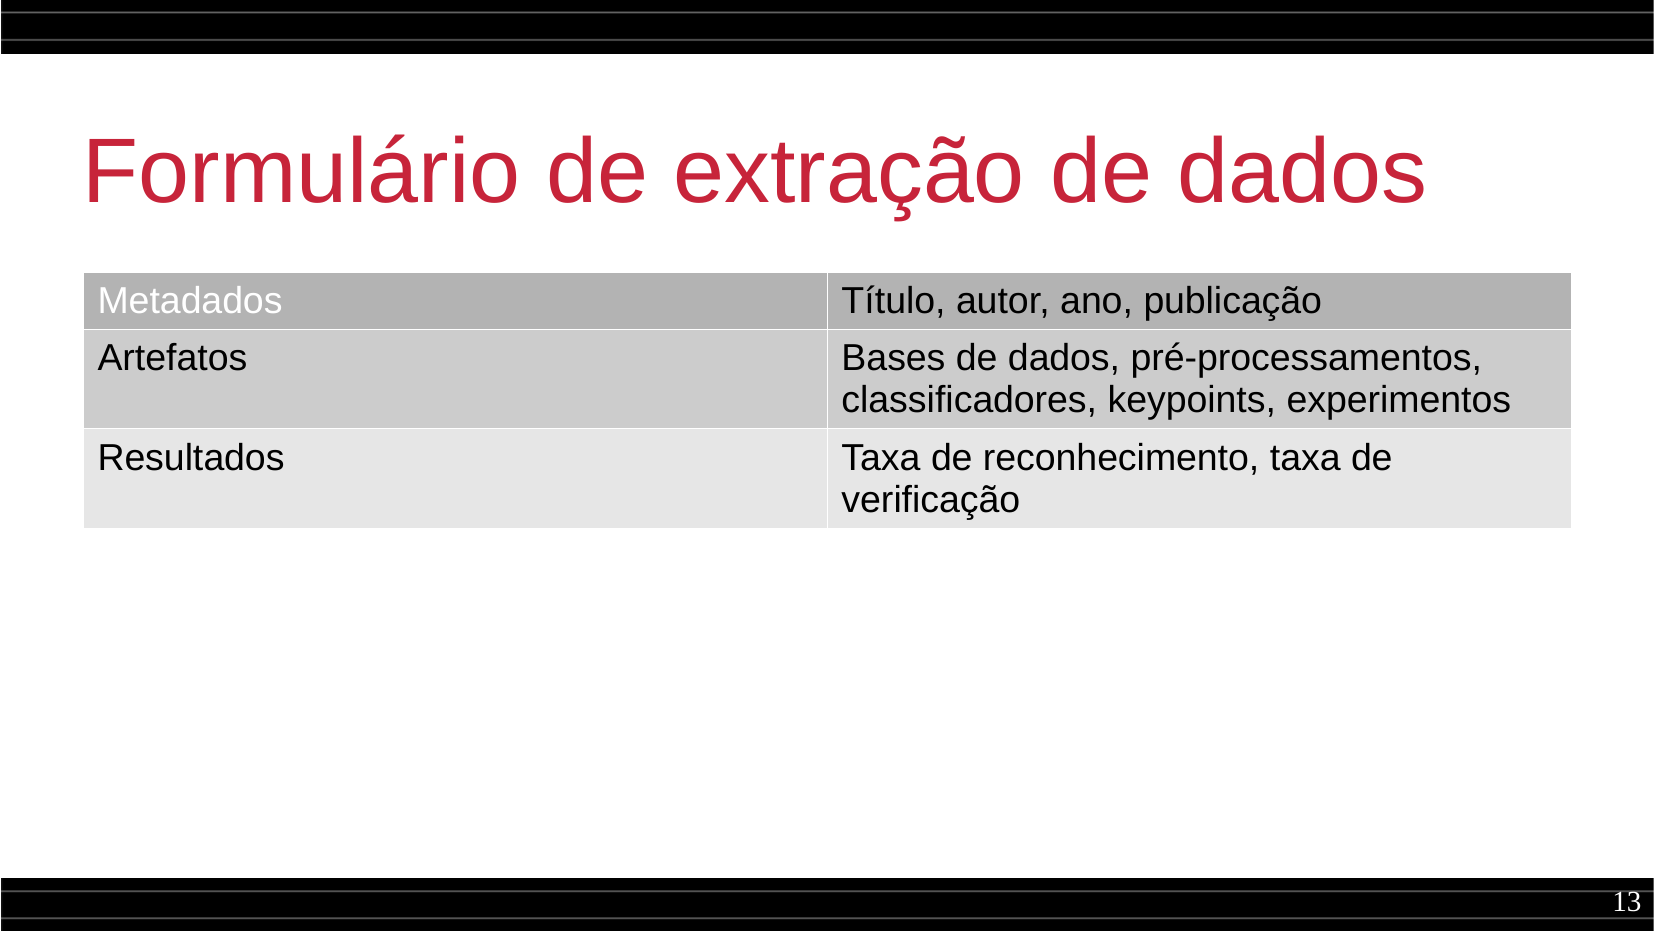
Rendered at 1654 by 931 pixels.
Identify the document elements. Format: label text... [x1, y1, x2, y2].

table_cell Bases de dados, pré-processamentos, classificadores, keypoints, experimentos [828, 330, 1571, 428]
table_cell Resultados [84, 429, 827, 528]
title Formulário de extração de dados [82, 92, 1571, 249]
table_cell Artefatos [84, 330, 827, 428]
table_header Metadados [84, 273, 827, 329]
picture [1, 0, 1654, 54]
table_header Título, autor, ano, publicação [828, 273, 1571, 329]
picture [1, 878, 1654, 931]
table_cell Taxa de reconhecimento, taxa de verificação [828, 429, 1571, 528]
